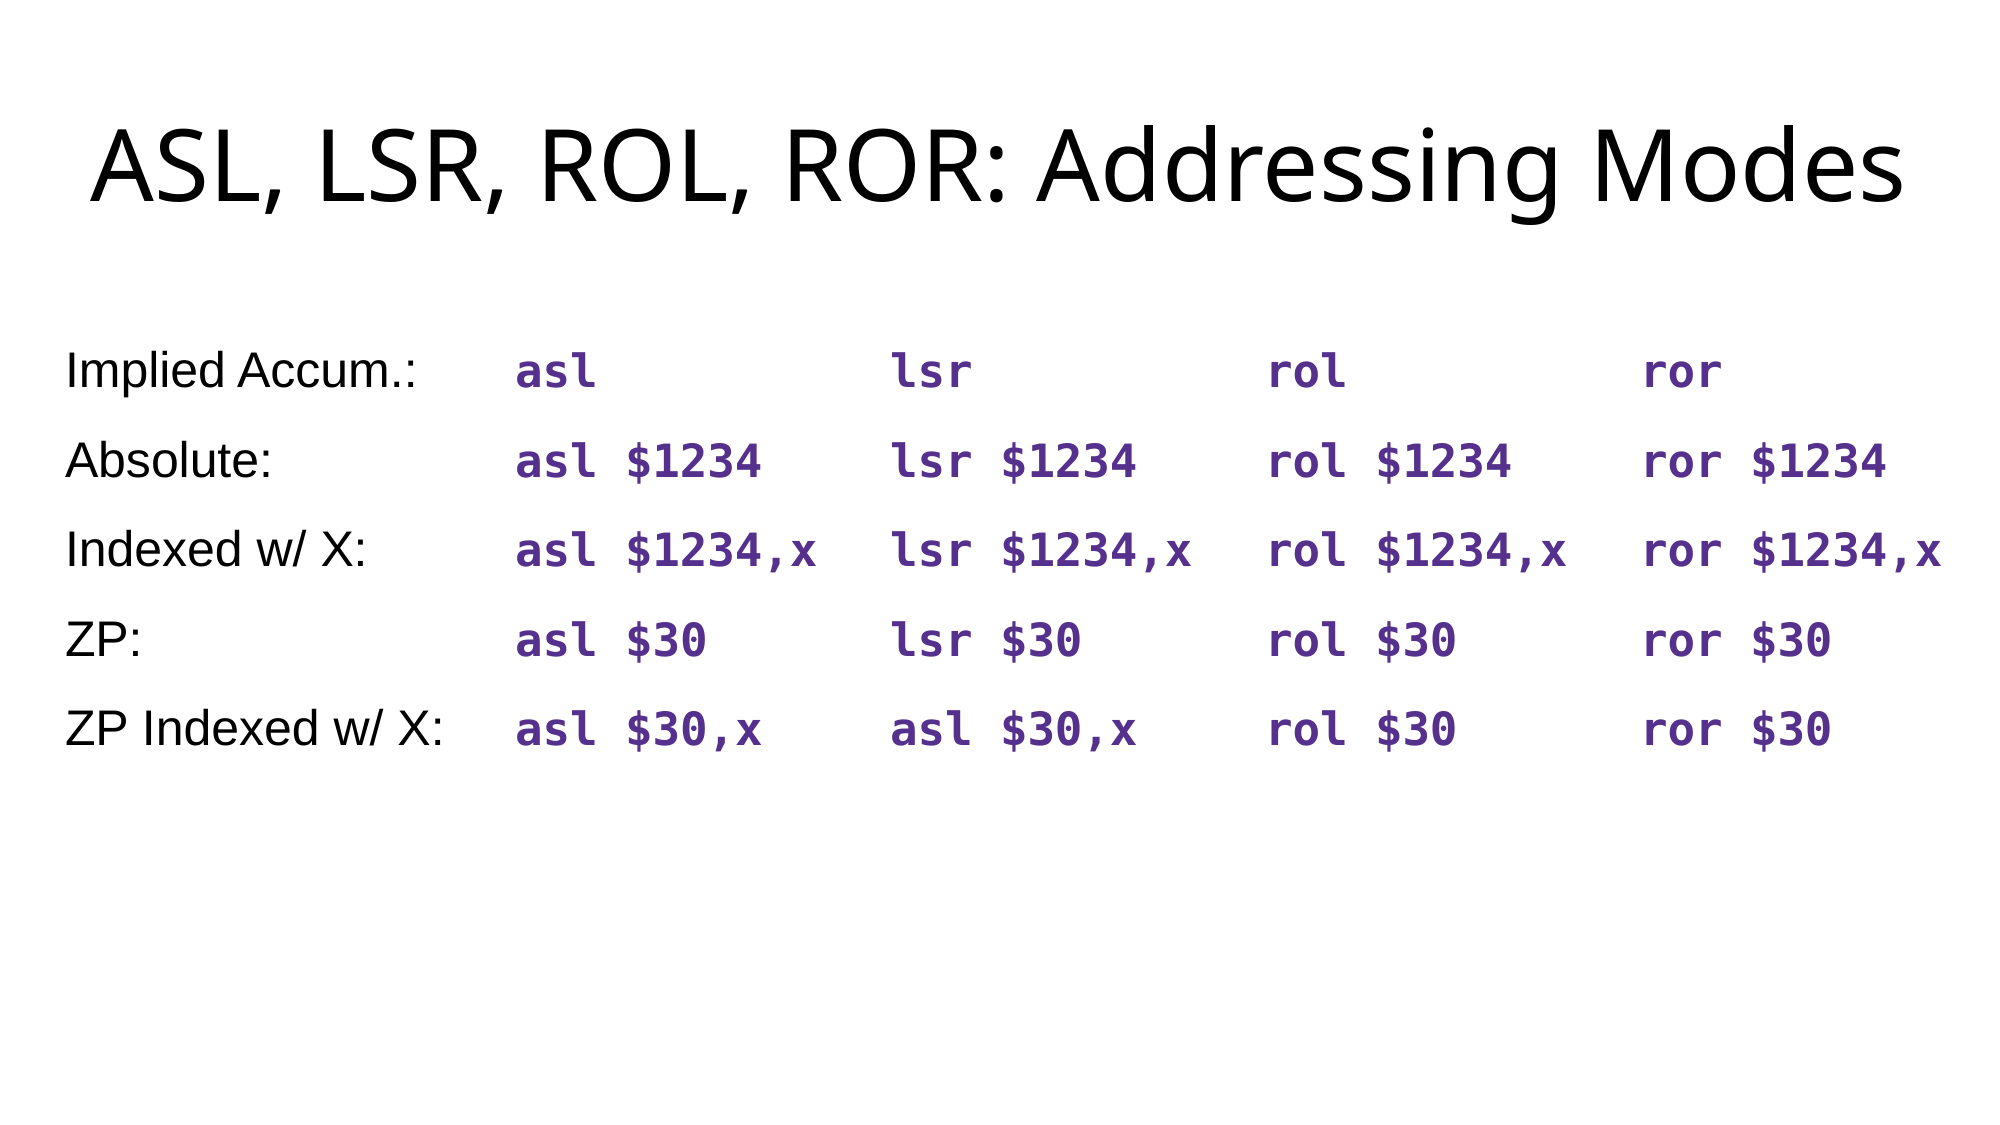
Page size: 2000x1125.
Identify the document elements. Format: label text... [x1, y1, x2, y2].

title ASL, LSR, ROL, ROR: Addressing Modes [0, 59, 2000, 278]
list Implied Accum.: asl lsr rol ror Absolute: asl $1234 lsr $1234 rol $1234 ror $1234 Indexed w/ X: asl $1234,x lsr $1234,x rol $1234,x ror $1234,x ZP: asl $30 lsr $30 rol $30 ror $30 ZP Indexed w/ X: asl $30,x asl $30,x rol $30 ror $30 [50, 329, 1969, 1066]
